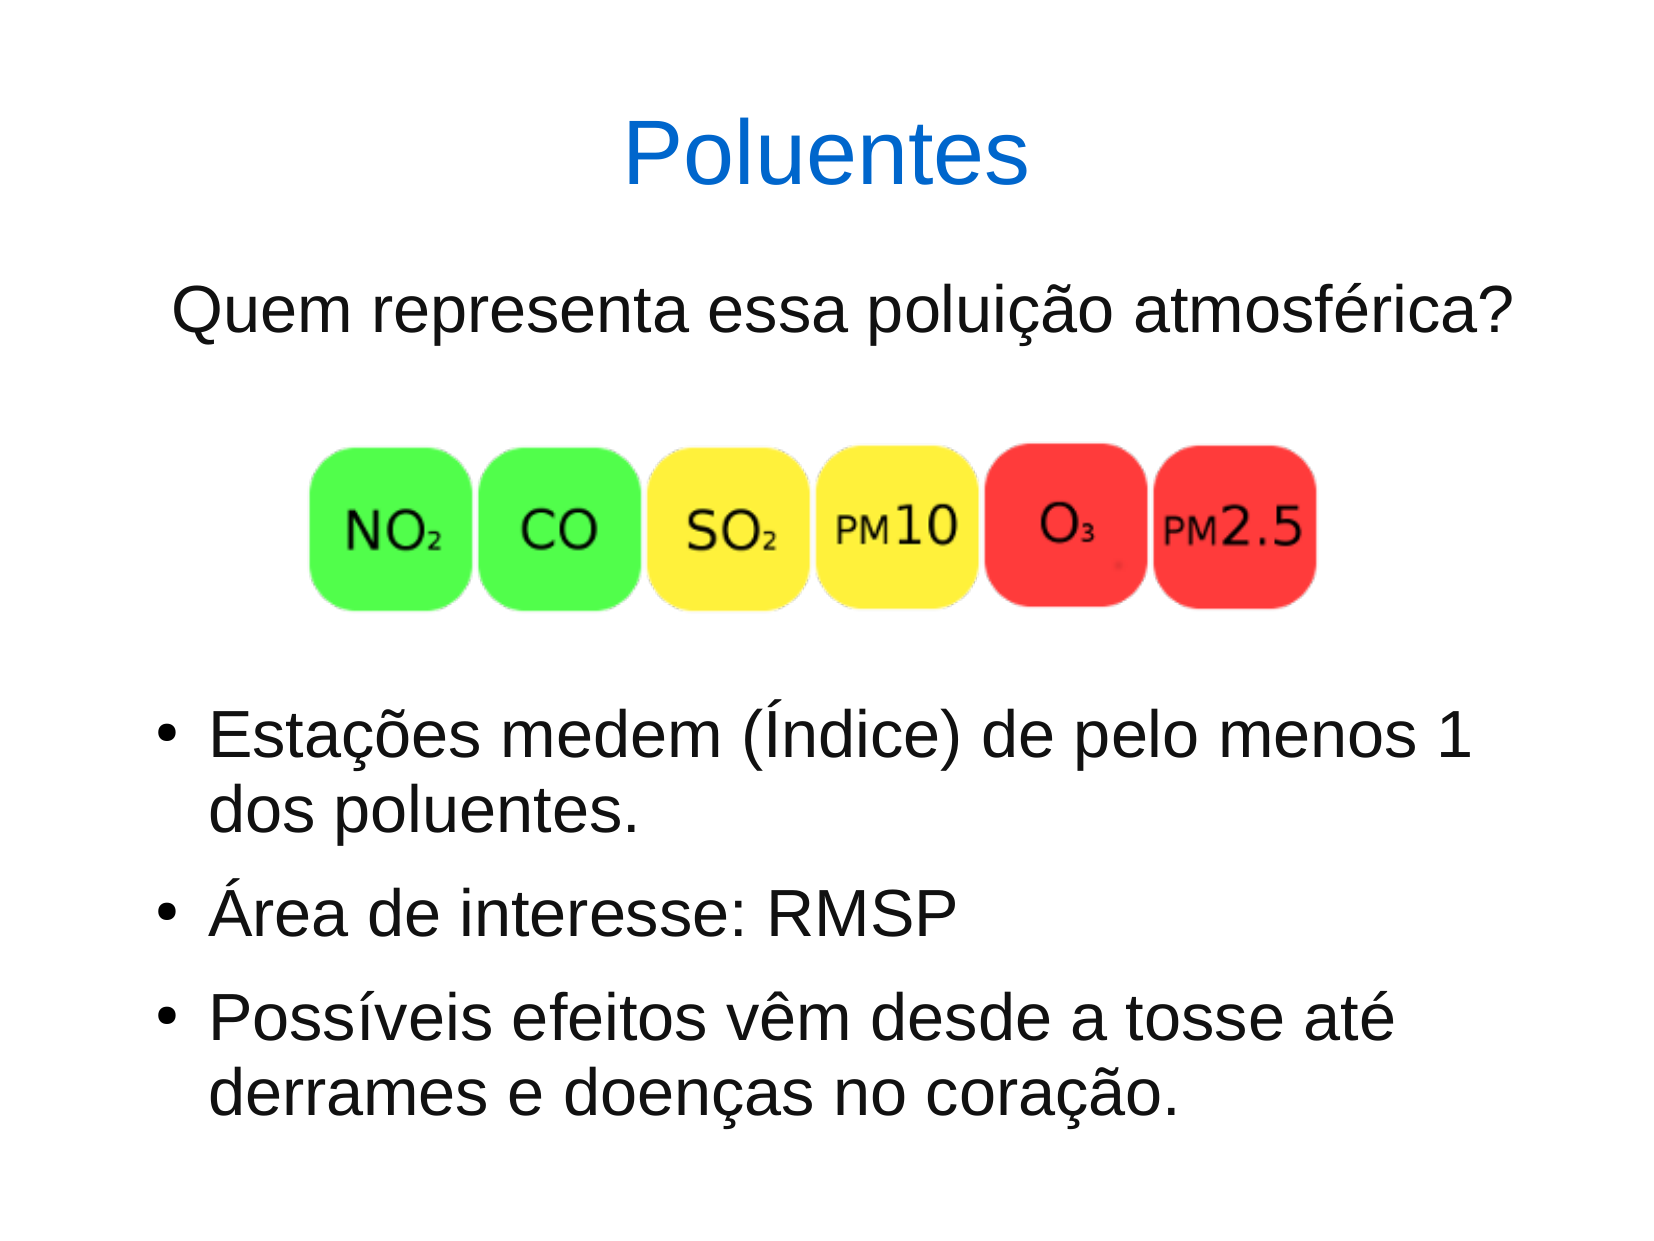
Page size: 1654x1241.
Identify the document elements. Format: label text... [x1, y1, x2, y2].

picture [306, 417, 1348, 626]
title Poluentes [82, 49, 1571, 257]
list Quem representa essa poluição atmosférica? [100, 272, 1554, 390]
text_box Estações medem (Índice) de pelo menos 1 dos poluentes. Área de interesse: RMSP Possíveis efeitos vêm desde a tosse até derrames e doenças no coração. [137, 696, 1517, 1170]
